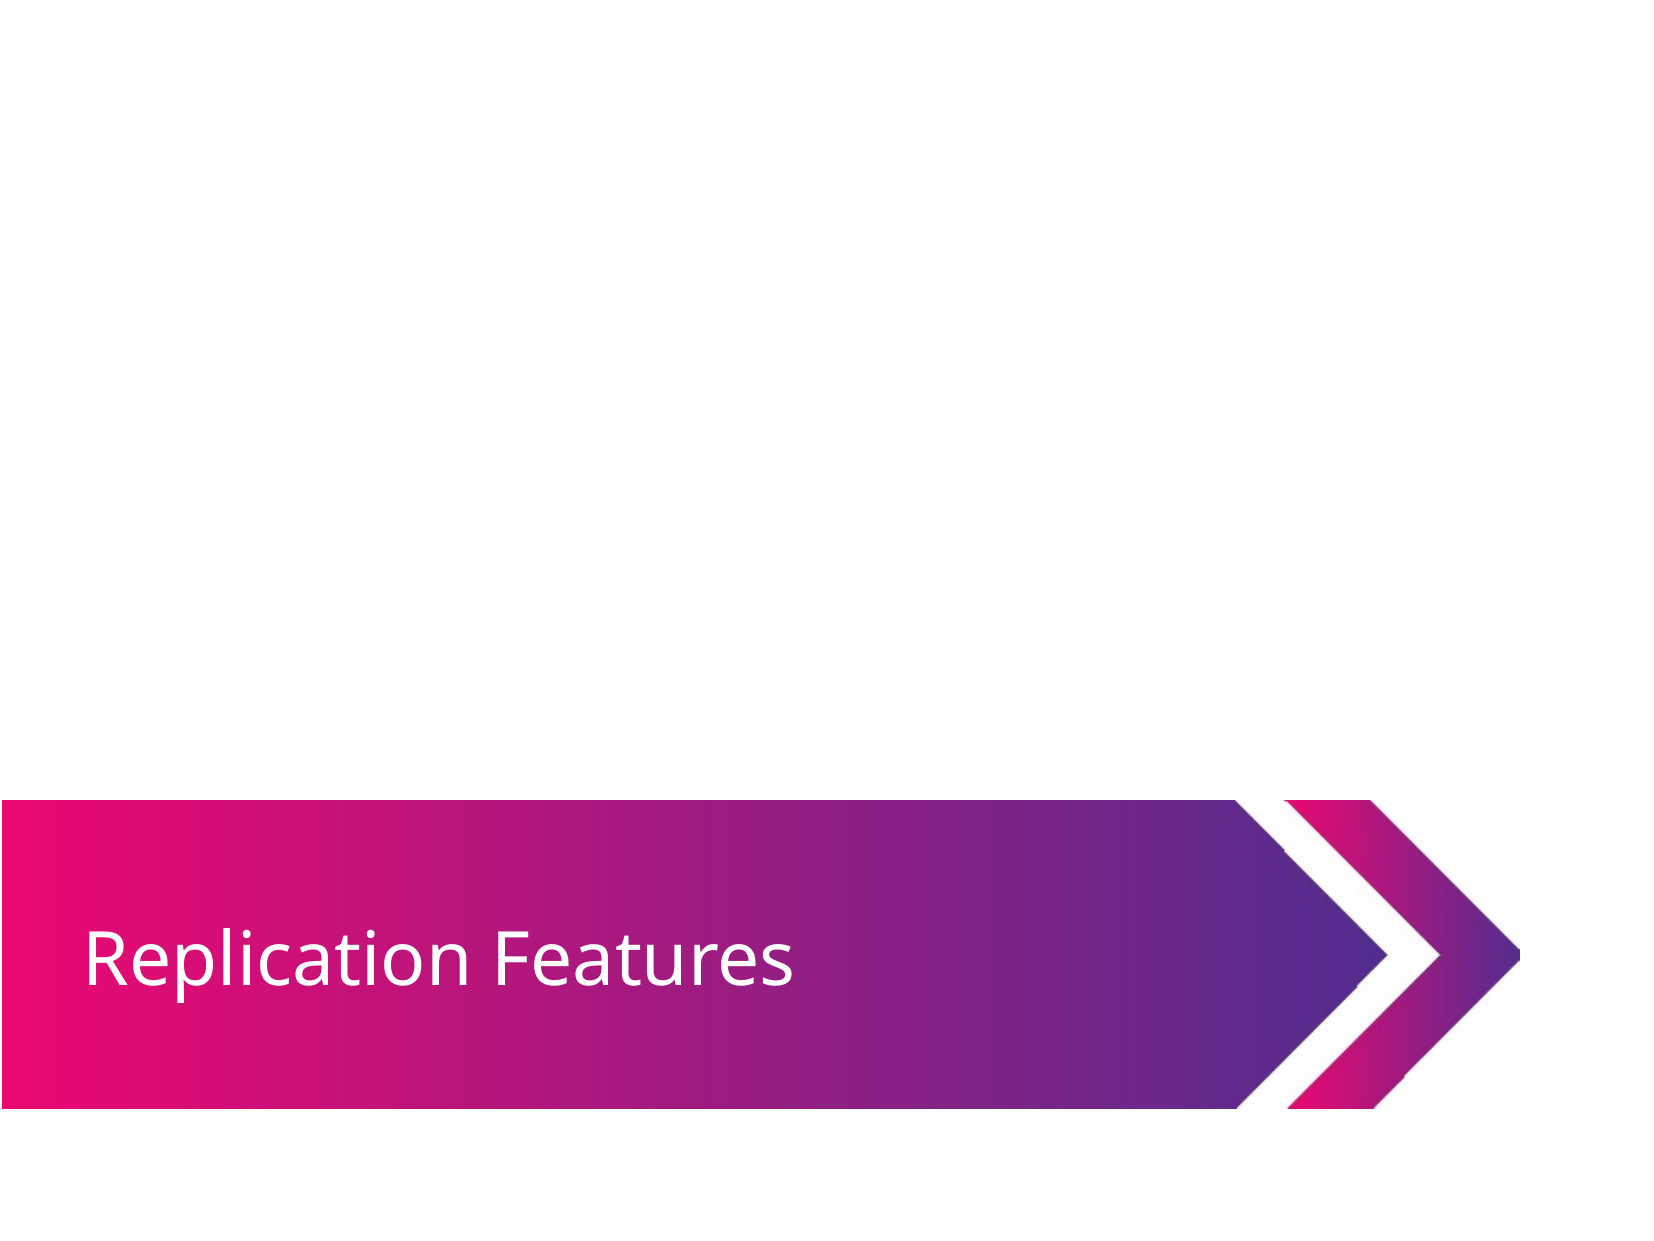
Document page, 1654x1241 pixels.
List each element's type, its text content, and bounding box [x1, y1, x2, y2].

title Replication Features [82, 852, 1396, 1060]
picture [2, 800, 1520, 1109]
